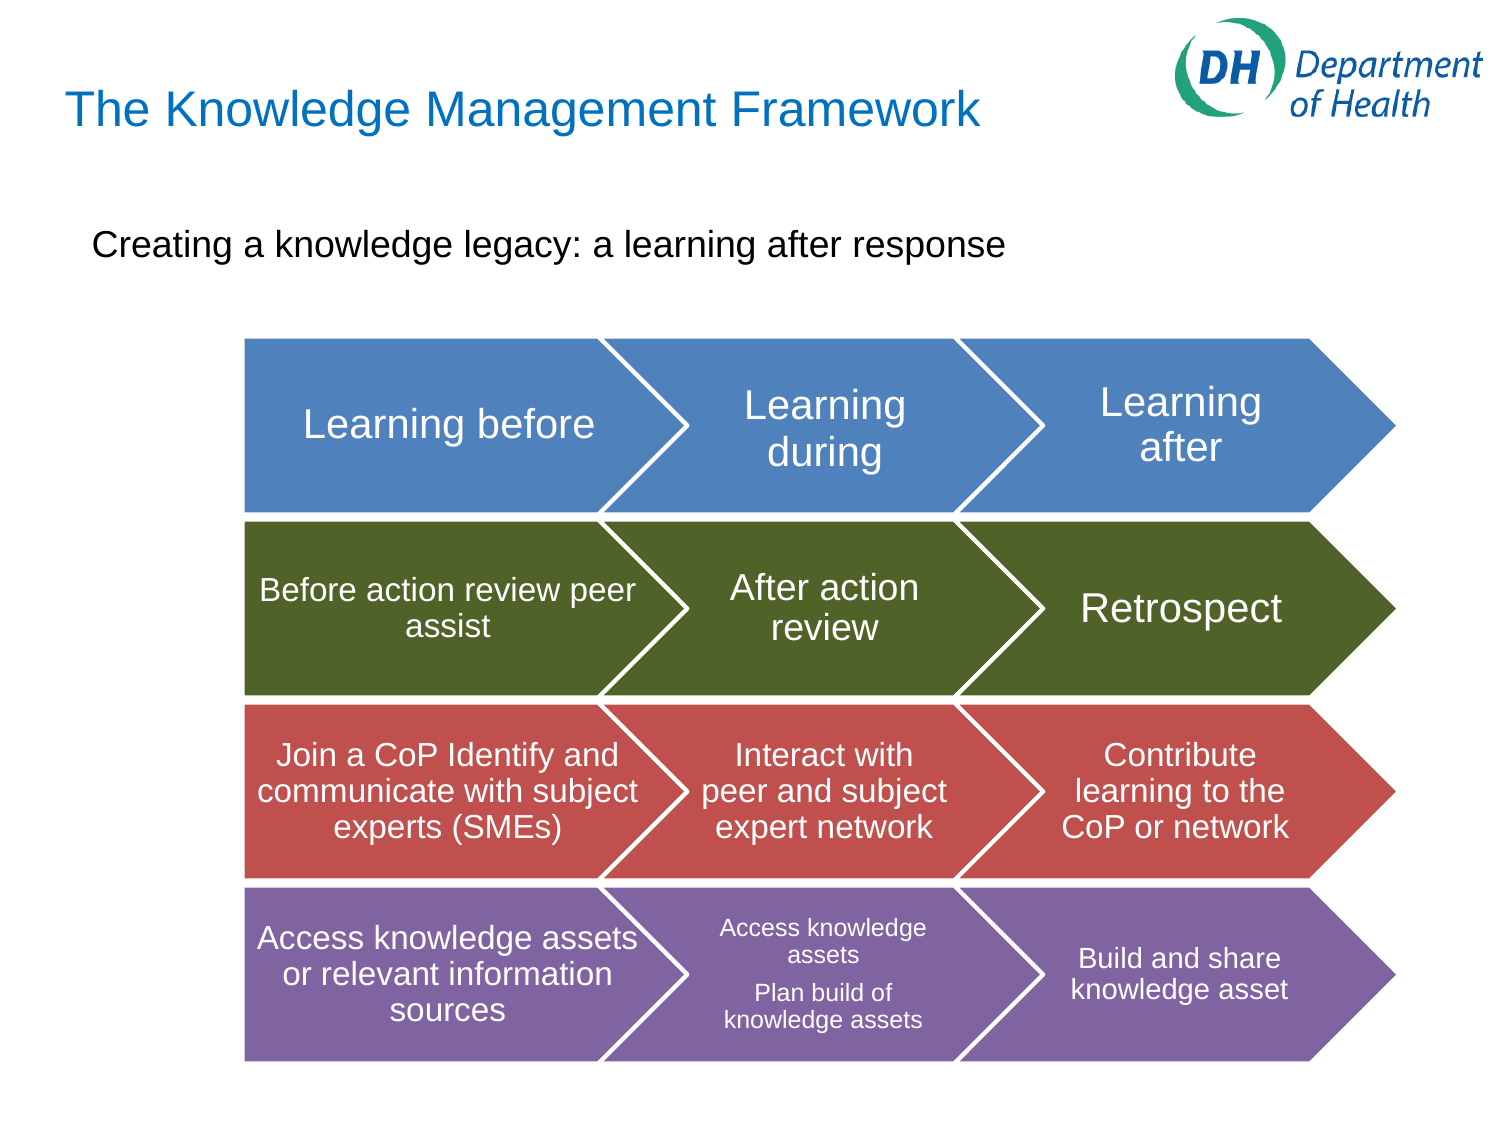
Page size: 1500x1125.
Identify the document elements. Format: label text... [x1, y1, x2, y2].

picture [1175, 19, 1483, 117]
title The Knowledge Management Framework [49, 67, 1400, 256]
text_box Retrospect [954, 519, 1400, 698]
text_box Access knowledge assets or relevant information sources [242, 885, 686, 1064]
text_box Interact with peer and subject expert network [598, 702, 1042, 881]
text_box Creating a knowledge legacy: a learning after response [76, 212, 1081, 273]
text_box Join a CoP Identify and communicate with subject experts (SMEs) [242, 702, 686, 881]
text_box After action review [598, 519, 1042, 698]
text_box Contribute learning to the CoP or network [954, 702, 1400, 881]
text_box Build and share knowledge asset [954, 885, 1400, 1064]
text_box Before action review peer assist [242, 519, 686, 698]
text_box Access knowledge assets Plan build of knowledge assets [598, 885, 1042, 1064]
text_box Learning before [242, 336, 686, 515]
text_box Learning during [598, 336, 1042, 515]
text_box Learning after [954, 336, 1400, 515]
